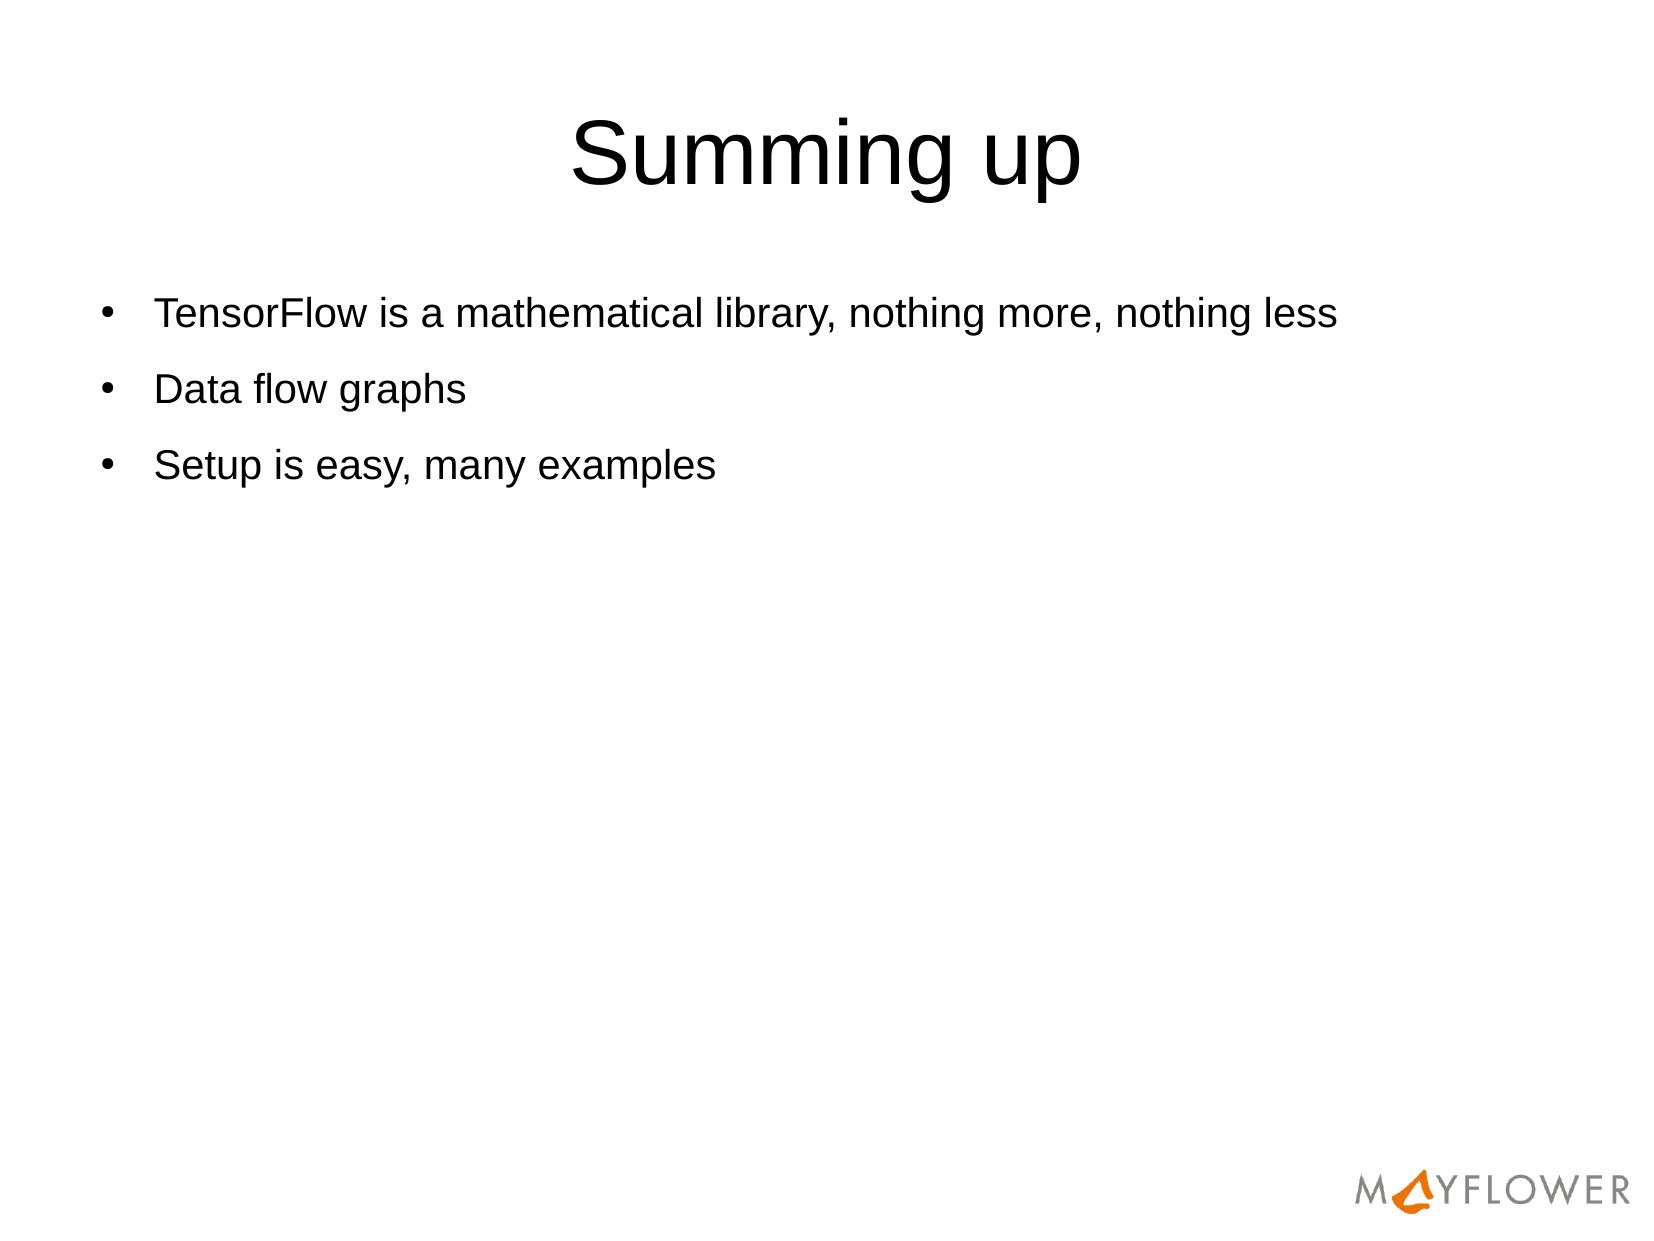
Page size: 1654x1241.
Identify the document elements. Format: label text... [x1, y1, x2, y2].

picture [1355, 1169, 1630, 1215]
list TensorFlow is a mathematical library, nothing more, nothing less Data flow graphs Setup is easy, many examples [82, 290, 1571, 1010]
title Summing up [82, 49, 1571, 257]
